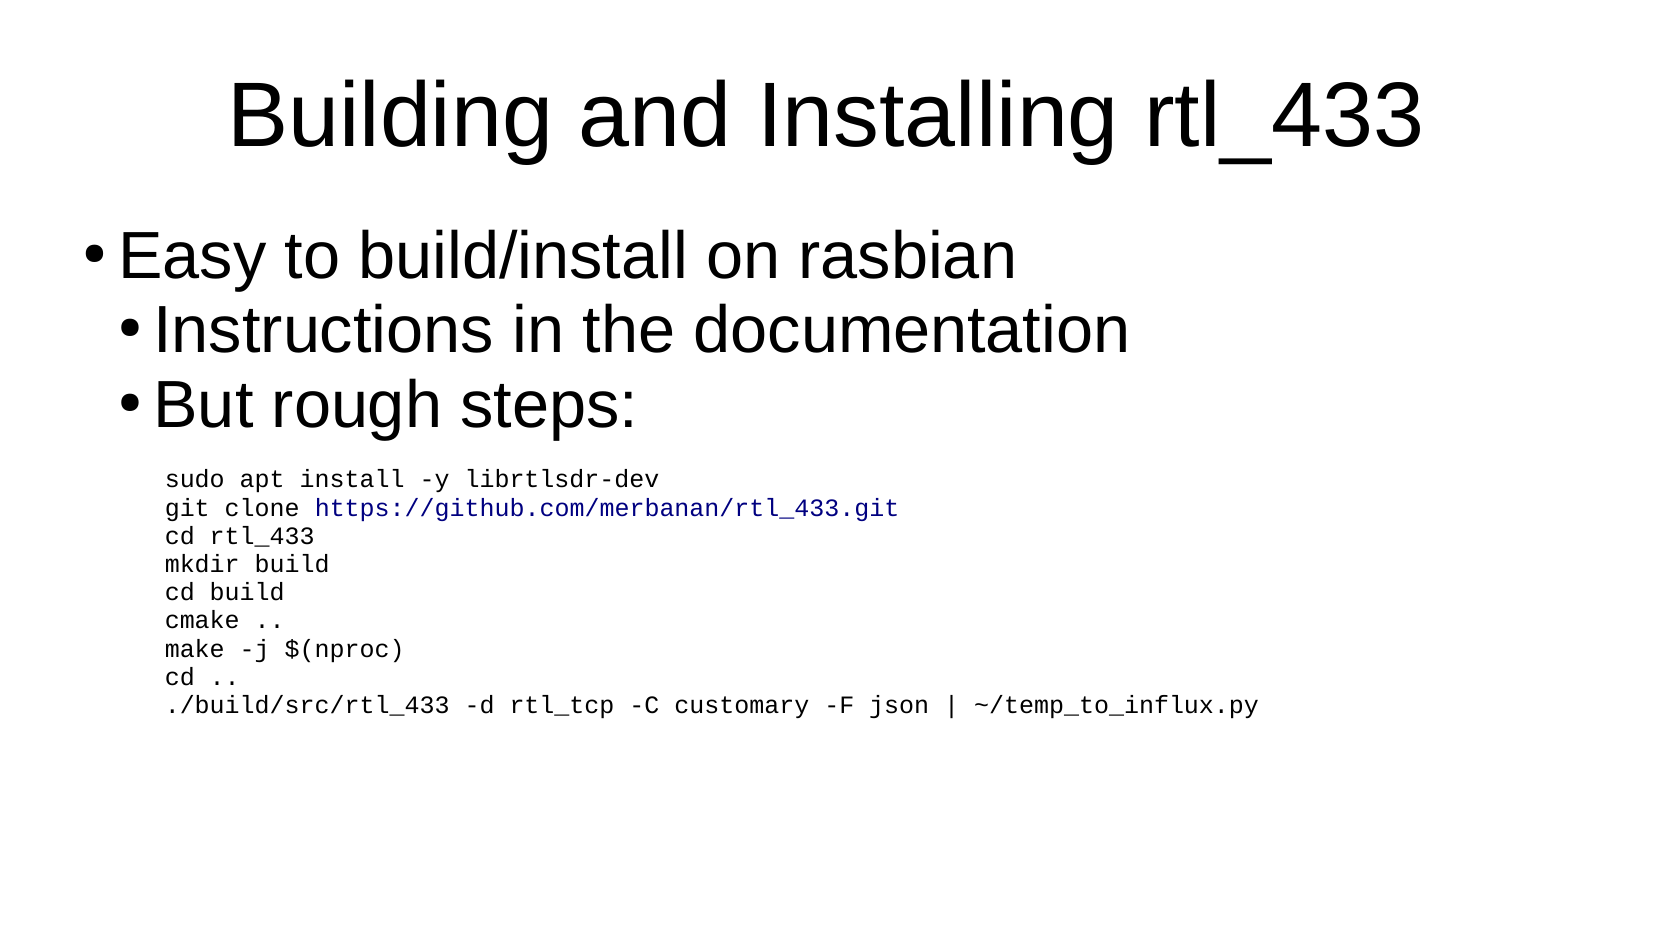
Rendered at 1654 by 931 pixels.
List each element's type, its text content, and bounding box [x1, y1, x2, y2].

title Building and Installing rtl_433 [82, 37, 1571, 193]
text_box sudo apt install -y librtlsdr-dev git clone https://github.com/merbanan/rtl_433.git cd rtl_433 mkdir build cd build cmake .. make -j $(nproc) cd .. ./build/src/rtl_433 -d rtl_tcp -C customary -F json | ~/temp_to_influx.py [150, 459, 1501, 873]
subtitle Easy to build/install on rasbian Instructions in the documentation But rough steps: [82, 217, 1571, 758]
